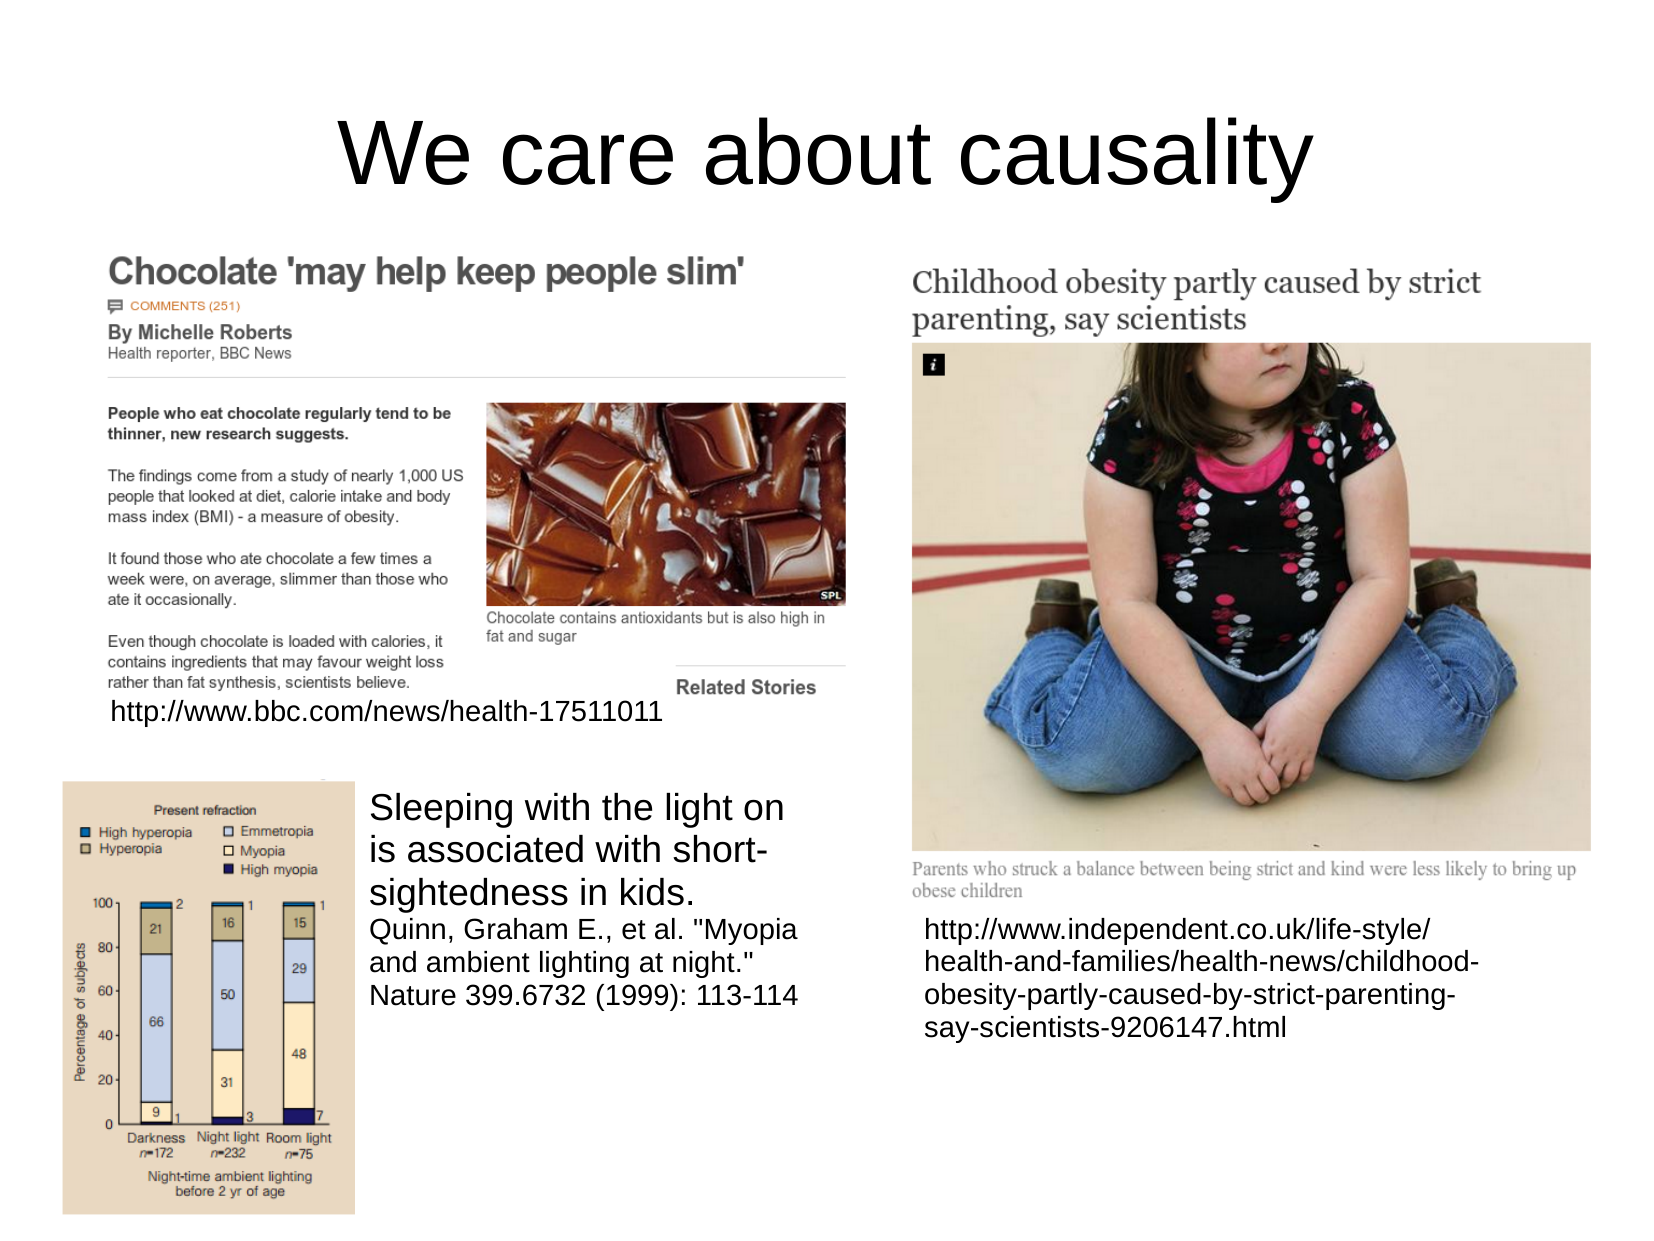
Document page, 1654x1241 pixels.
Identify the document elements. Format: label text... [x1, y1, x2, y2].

text_box http://www.bbc.com/news/health-17511011 [95, 687, 839, 745]
title We care about causality [82, 49, 1571, 257]
text_box http://www.independent.co.uk/life-style/health-and-families/health-news/childhood-obesity-partly-caused-by-strict-parenting-say-scientists-9206147.html [909, 905, 1524, 1052]
text_box Sleeping with the light on is associated with short-sightedness in kids. Quinn, Graham E., et al. "Myopia and ambient lighting at night." Nature 399.6732 (1999): 113-114 [354, 779, 815, 1052]
picture [69, 236, 863, 704]
picture [889, 259, 1619, 918]
picture [59, 779, 355, 1217]
